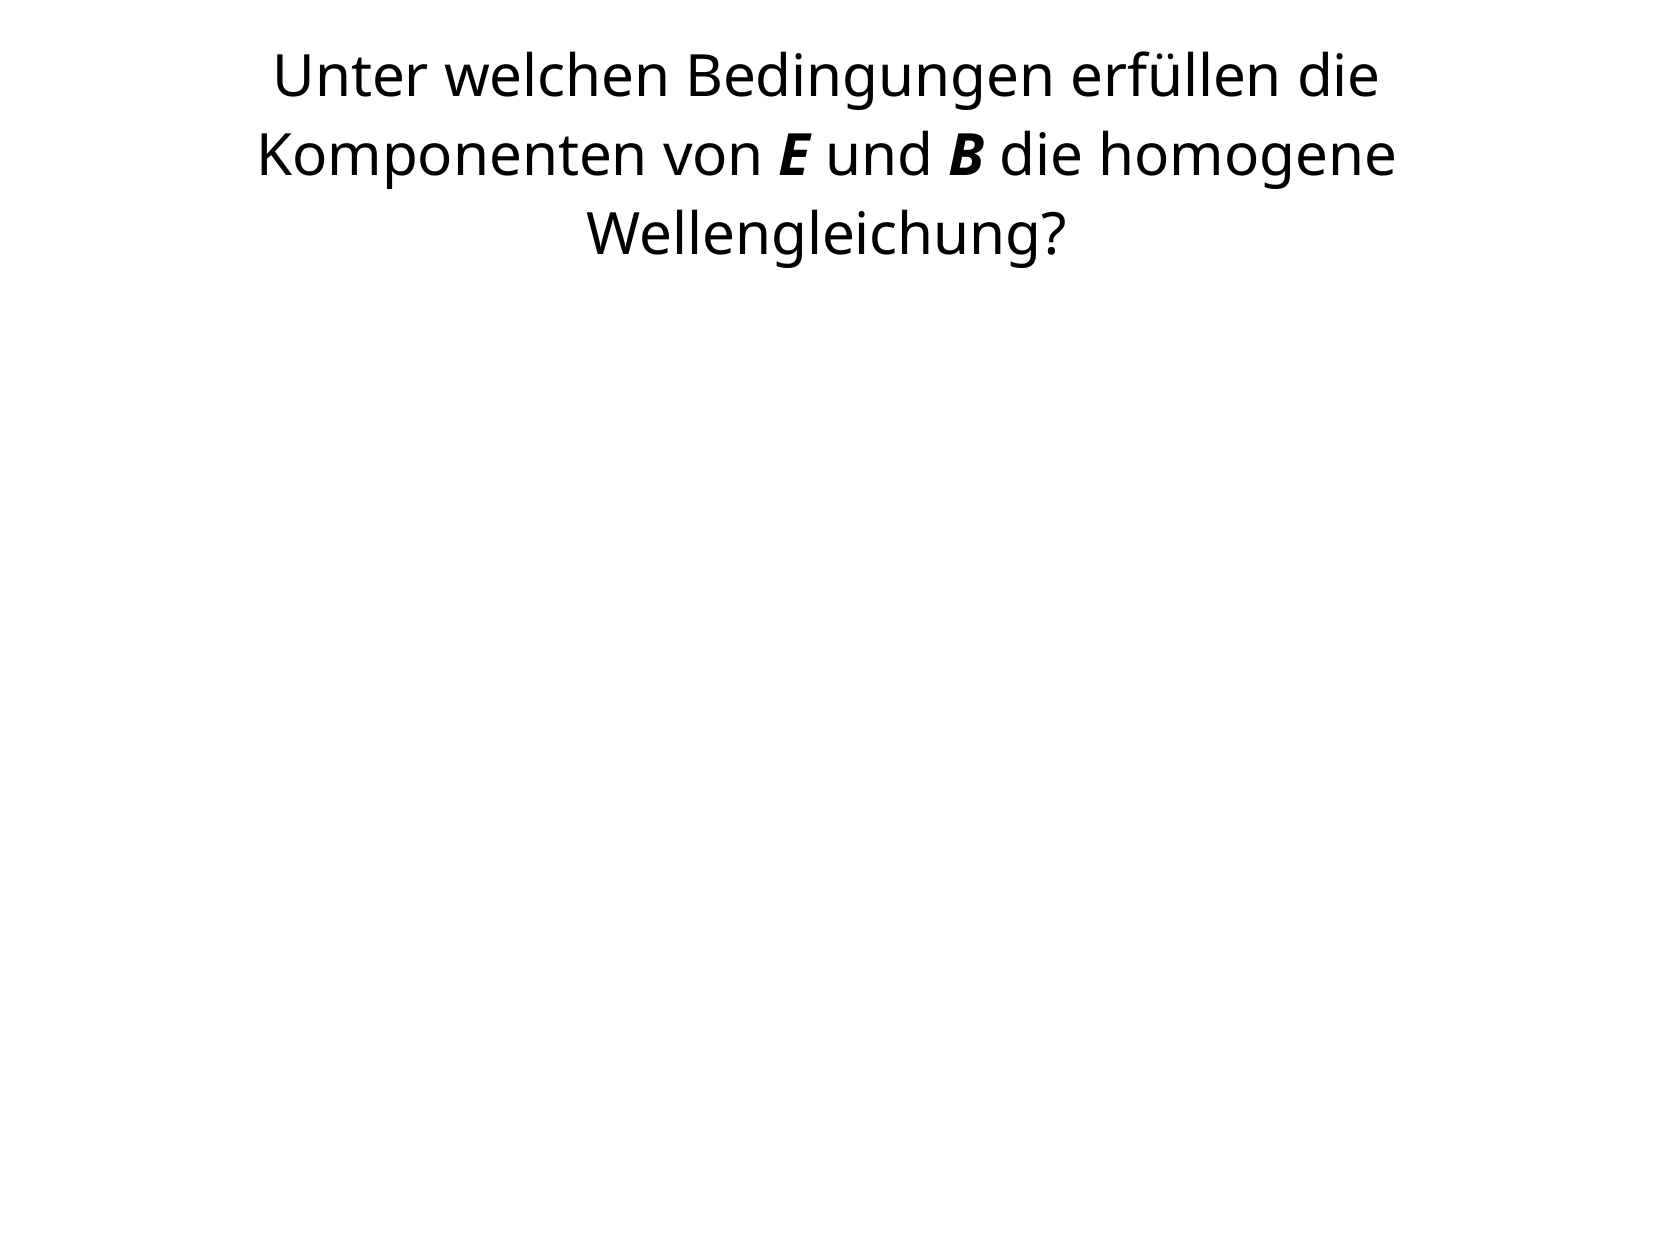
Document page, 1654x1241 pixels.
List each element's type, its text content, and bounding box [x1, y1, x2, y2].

title Unter welchen Bedingungen erfüllen die Komponenten von E und B die homogene Wellengleichung? [82, 49, 1571, 257]
